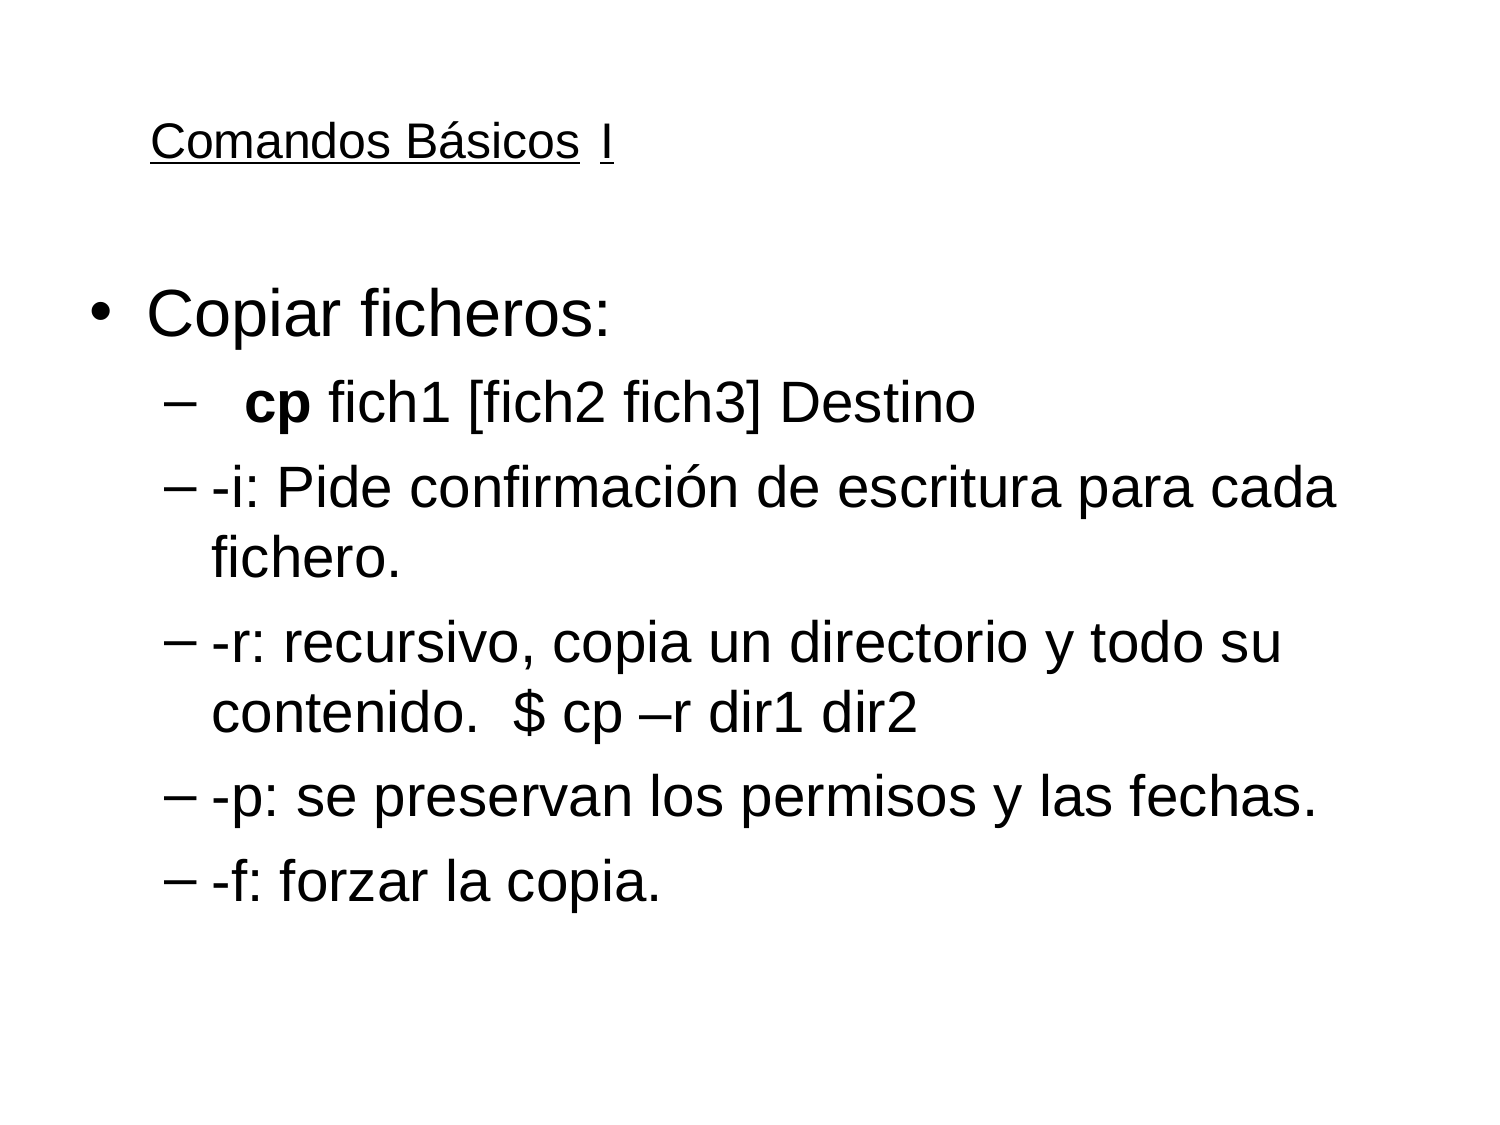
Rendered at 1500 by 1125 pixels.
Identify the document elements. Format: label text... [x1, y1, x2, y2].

title Comandos Básicos I [75, 45, 1426, 233]
list Copiar ficheros: cp fich1 [fich2 fich3] Destino -i: Pide confirmación de escritura para cada fichero. -r: recursivo, copia un directorio y todo su contenido. $ cp –r dir1 dir2 -p: se preservan los permisos y las fechas. -f: forzar la copia. [75, 262, 1426, 1006]
